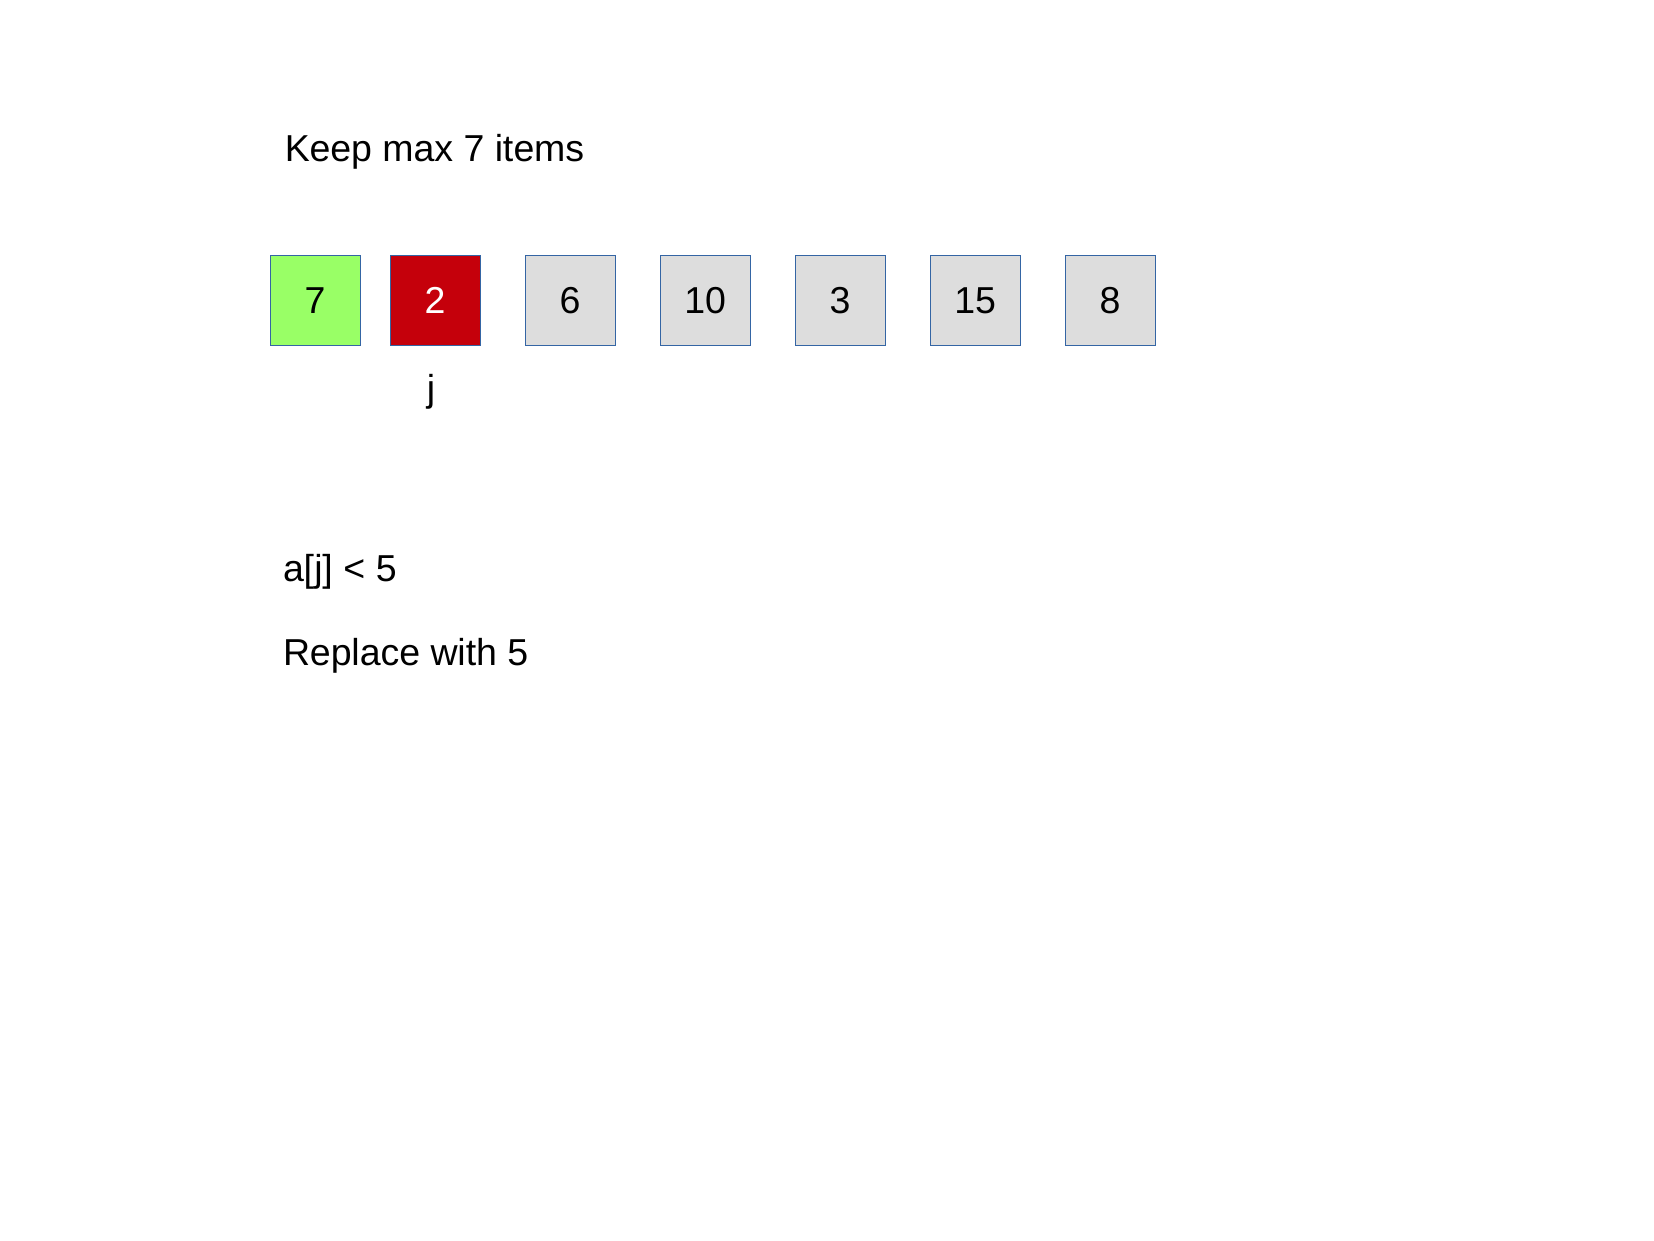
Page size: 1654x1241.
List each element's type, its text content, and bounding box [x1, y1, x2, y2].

text_box j [412, 360, 451, 417]
text_box 2 [390, 255, 481, 346]
text_box 10 [660, 255, 751, 346]
text_box 3 [795, 255, 886, 346]
text_box Keep max 7 items [270, 120, 600, 177]
text_box 7 [270, 255, 361, 346]
text_box 8 [1065, 255, 1156, 346]
text_box a[j] < 5 Replace with 5 [268, 540, 544, 681]
text_box 6 [525, 255, 616, 346]
text_box 15 [930, 255, 1021, 346]
